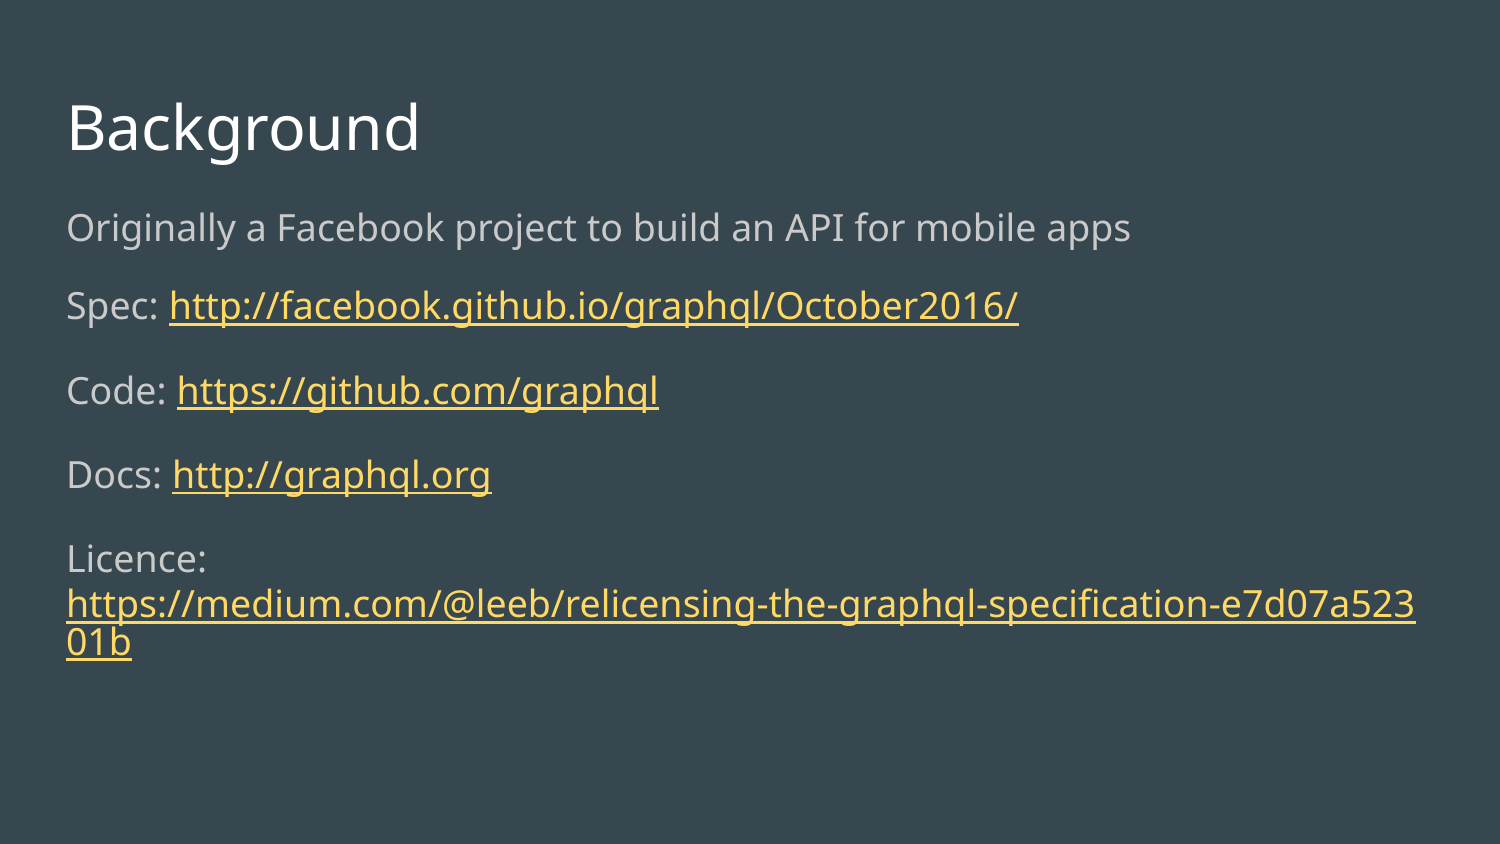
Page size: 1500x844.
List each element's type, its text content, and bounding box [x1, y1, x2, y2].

list Originally a Facebook project to build an API for mobile apps Spec: http://facebook.github.io/graphql/October2016/ Code: https://github.com/graphql Docs: http://graphql.org Licence: https://medium.com/@leeb/relicensing-the-graphql-specification-e7d07a52301b [51, 189, 1449, 750]
title Background [51, 72, 1449, 167]
